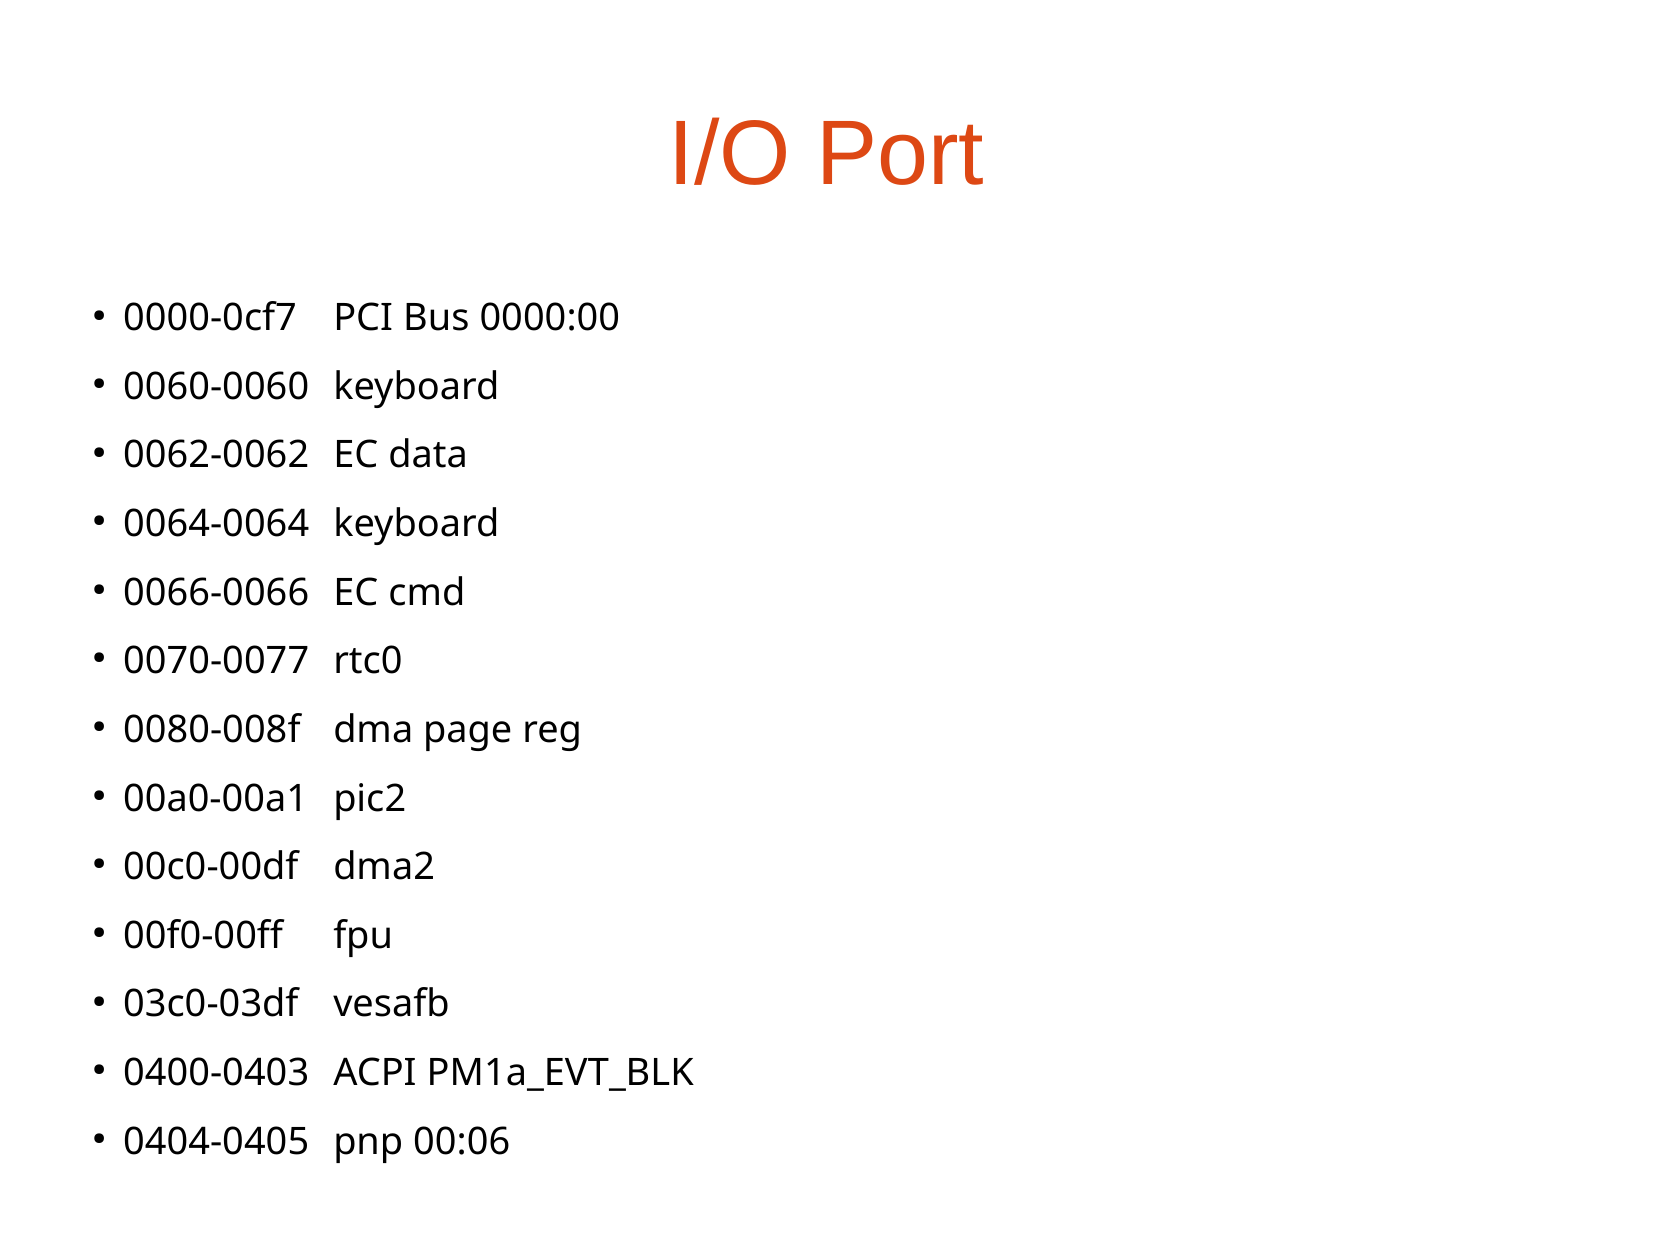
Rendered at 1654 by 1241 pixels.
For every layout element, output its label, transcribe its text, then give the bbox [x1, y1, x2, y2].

list 0000-0cf7 PCI Bus 0000:00 0060-0060 keyboard 0062-0062 EC data 0064-0064 keyboard 0066-0066 EC cmd 0070-0077 rtc0 0080-008f dma page reg 00a0-00a1 pic2 00c0-00df dma2 00f0-00ff fpu 03c0-03df vesafb 0400-0403 ACPI PM1a_EVT_BLK 0404-0405 pnp 00:06 [82, 290, 1571, 1170]
title I/O Port [82, 49, 1571, 257]
